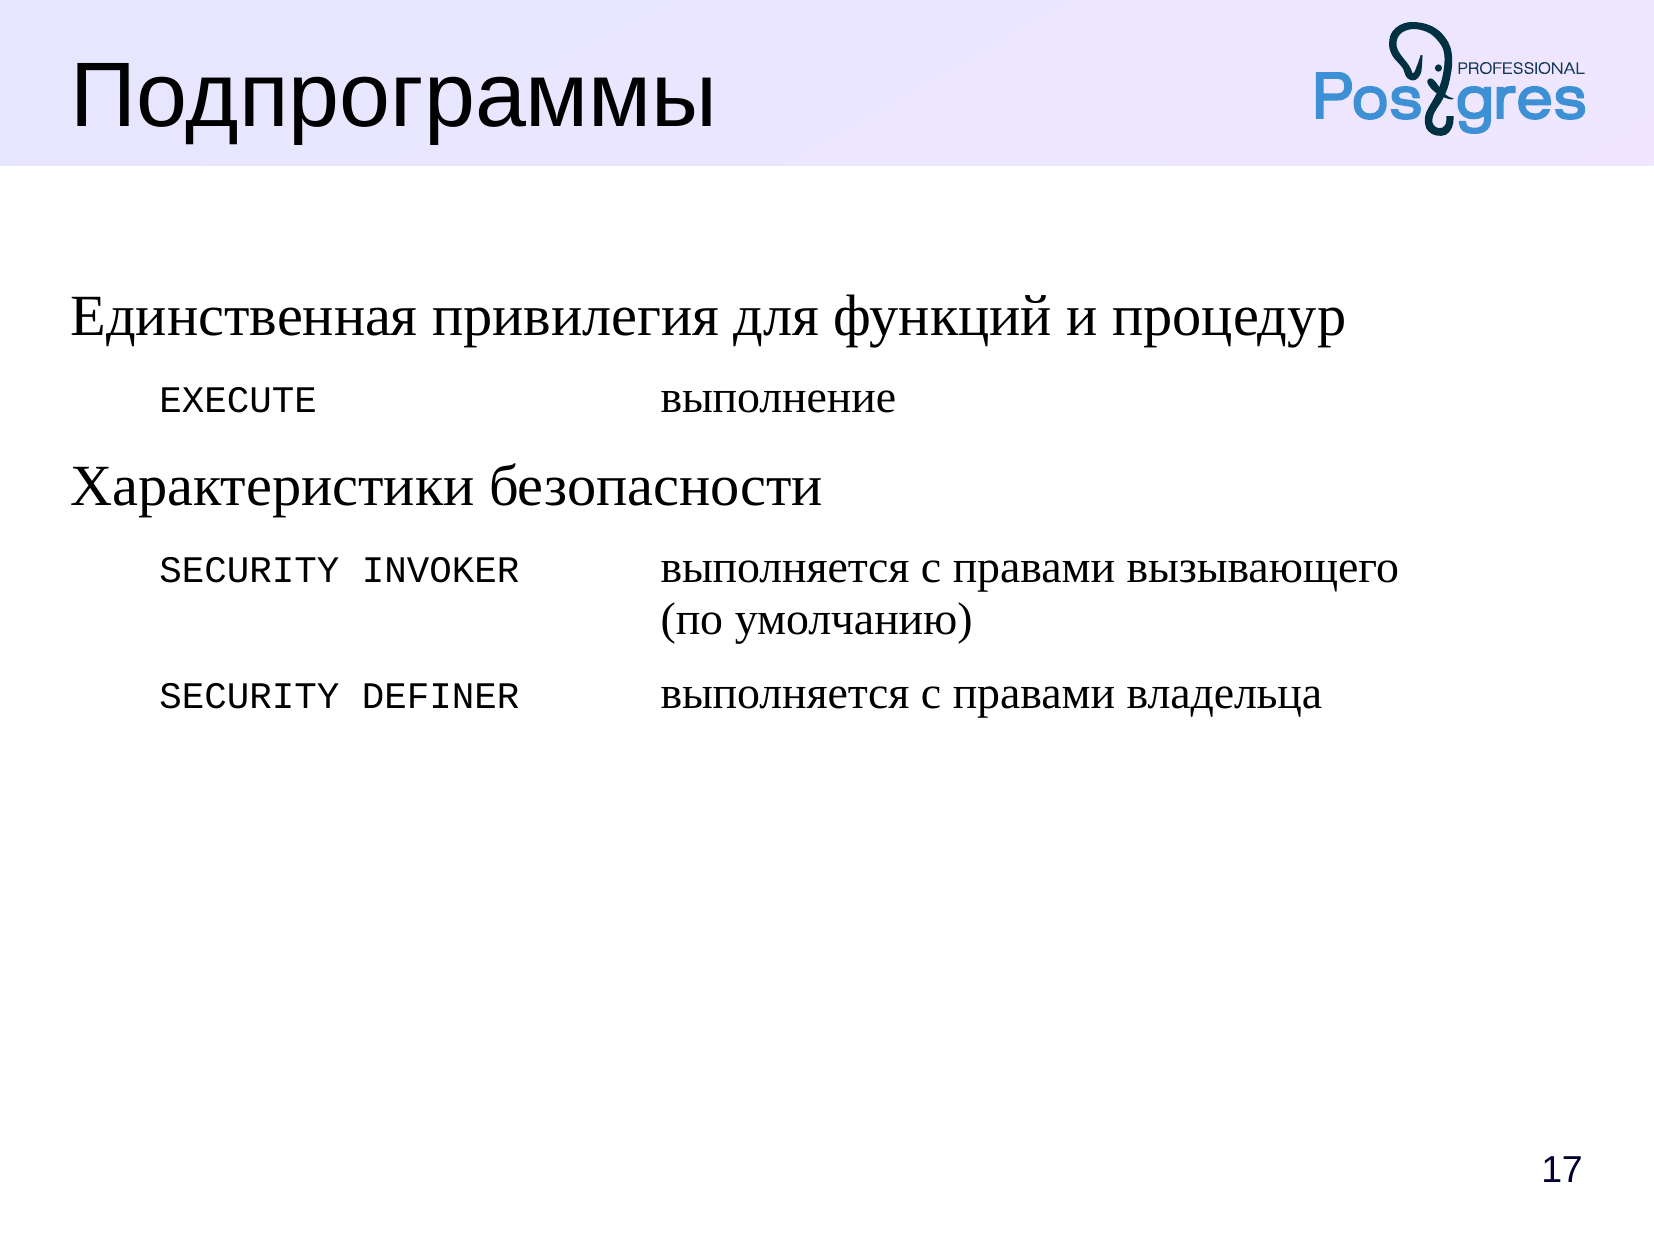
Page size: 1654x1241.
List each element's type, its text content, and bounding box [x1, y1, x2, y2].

list Единственная привилегия для функций и процедур EXECUTE выполнение Характеристики безопасности SECURITY INVOKER выполняется с правами вызывающего (по умолчанию) SECURITY DEFINER выполняется с правами владельца [70, 283, 1583, 1134]
title Подпрограммы [70, 43, 1241, 147]
